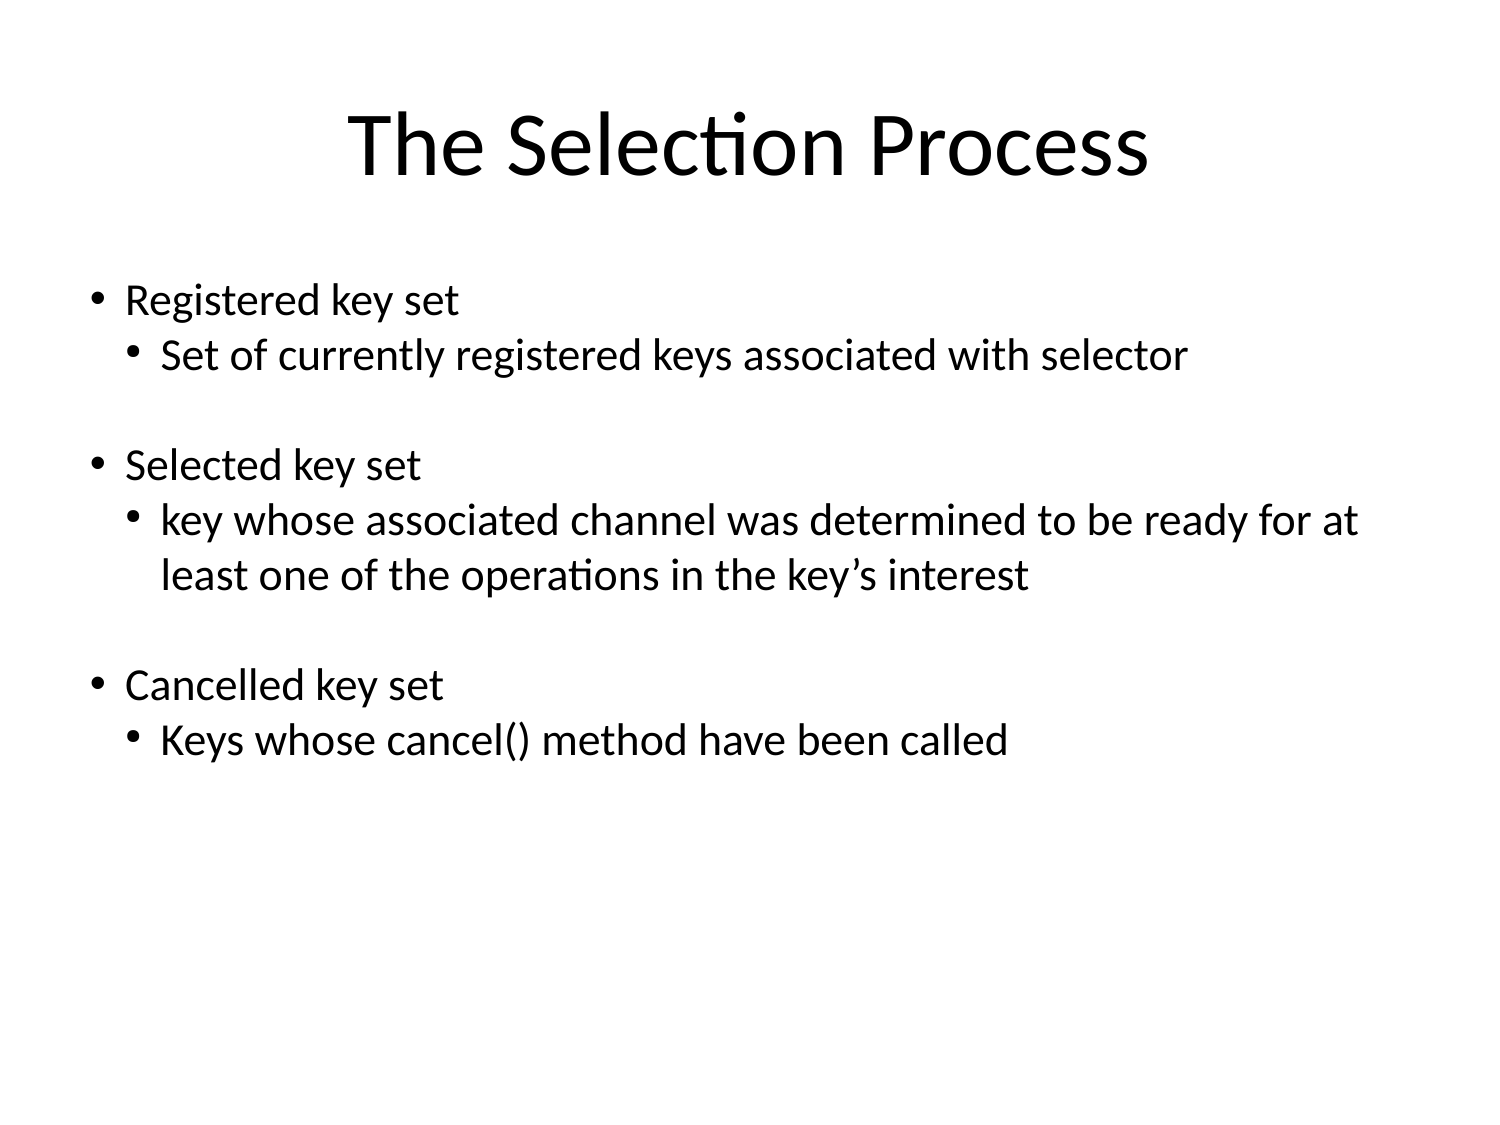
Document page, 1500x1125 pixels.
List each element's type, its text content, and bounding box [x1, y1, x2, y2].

text_box The Selection Process [75, 45, 1425, 233]
text_box Registered key set Set of currently registered keys associated with selector Selected key set key whose associated channel was determined to be ready for at least one of the operations in the key’s interest Cancelled key set Keys whose cancel() method have been called [75, 262, 1425, 1005]
